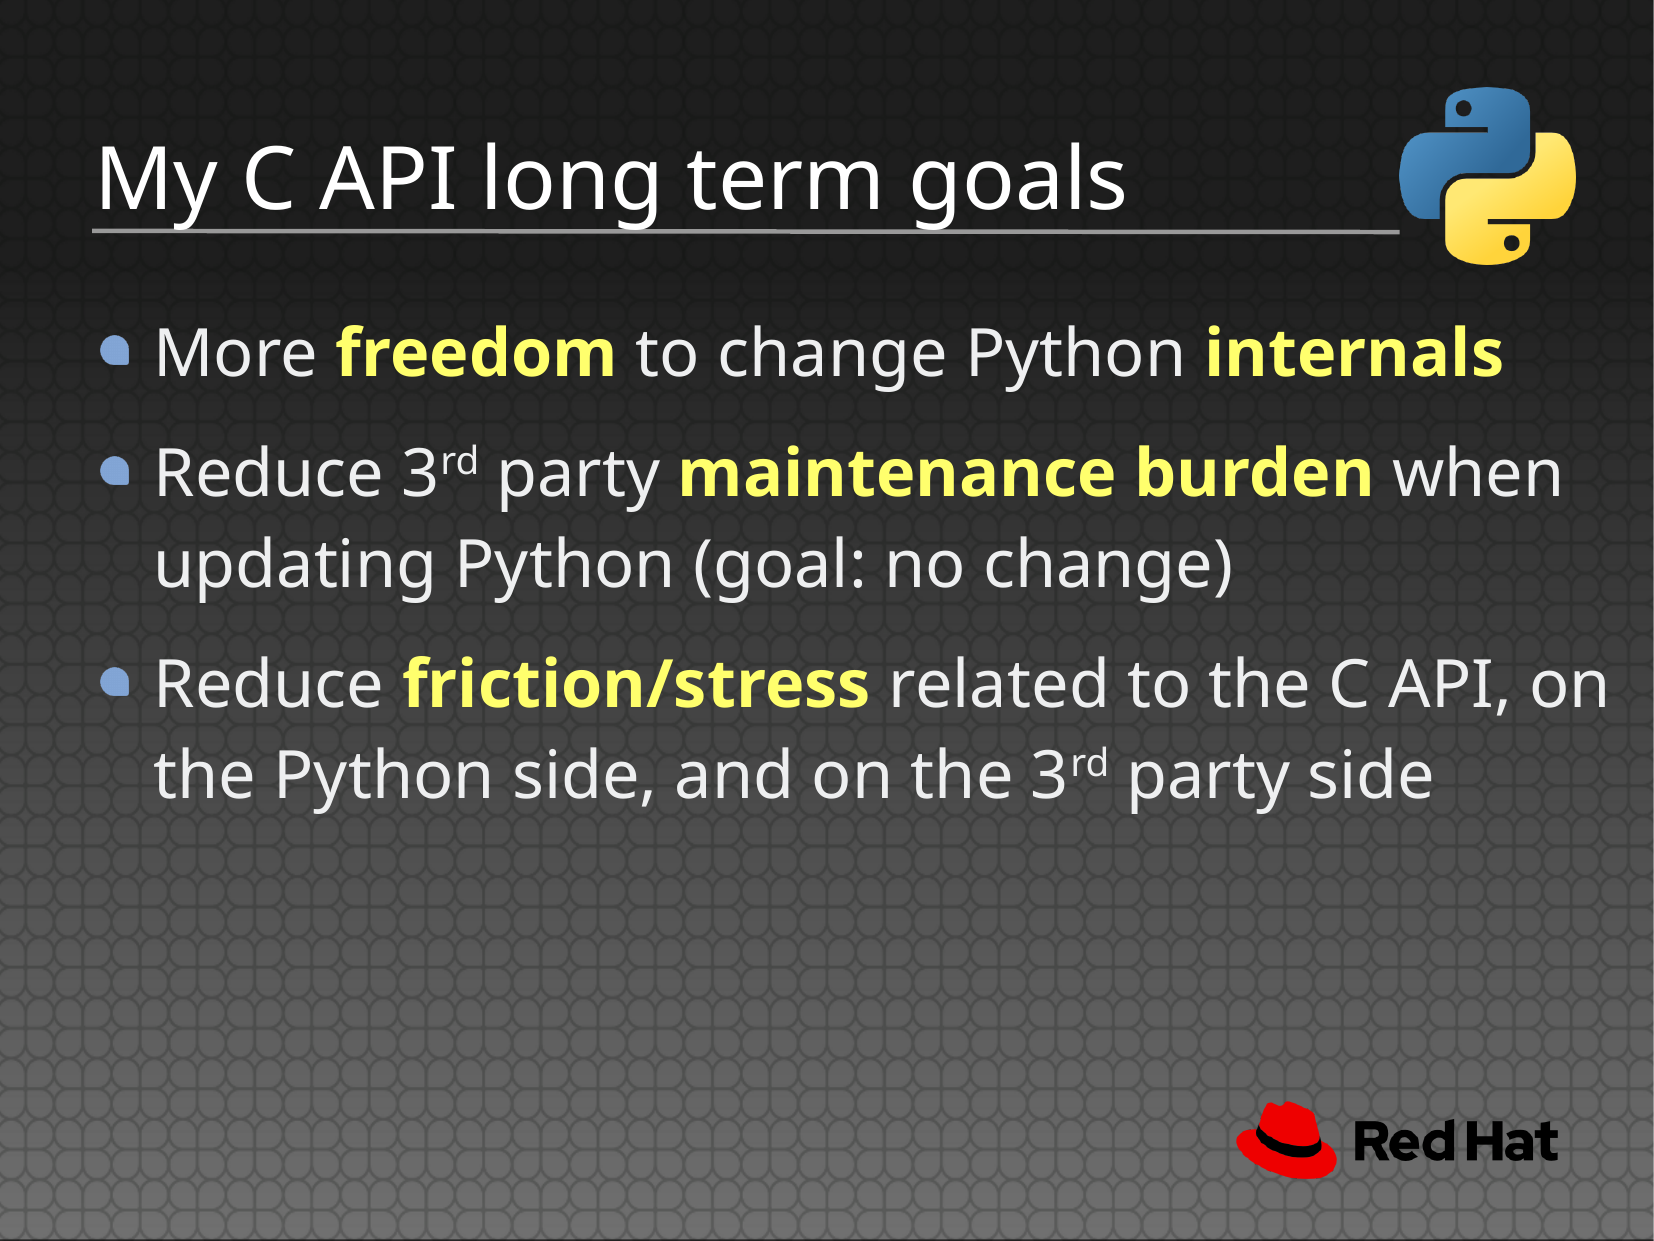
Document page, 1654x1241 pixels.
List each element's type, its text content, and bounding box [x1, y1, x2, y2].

list More freedom to change Python internals Reduce 3rd party maintenance burden when updating Python (goal: no change) Reduce friction/stress related to the C API, on the Python side, and on the 3rd party side [82, 304, 1629, 1045]
picture [0, 0, 1654, 1241]
title My C API long term goals [94, 100, 1426, 251]
